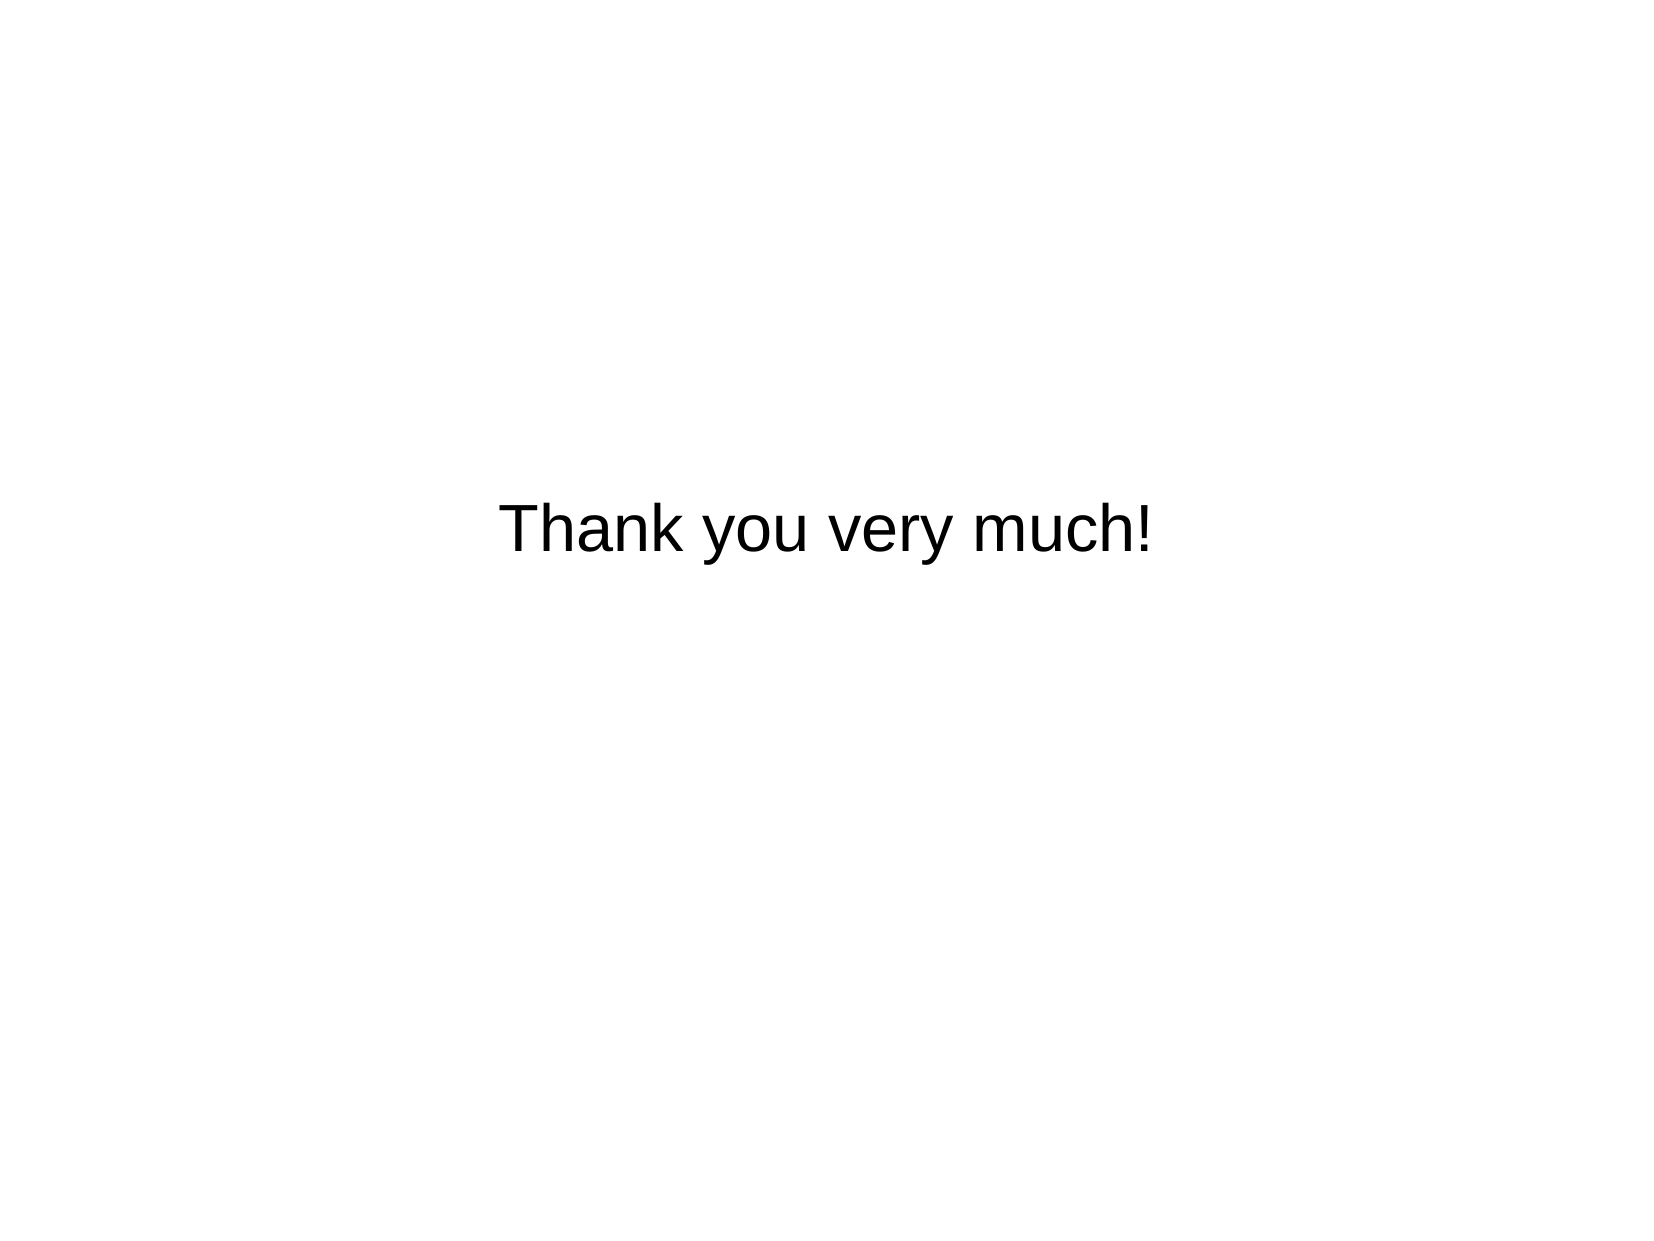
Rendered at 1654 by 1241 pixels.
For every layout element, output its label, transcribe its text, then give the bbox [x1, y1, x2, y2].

subtitle Thank you very much! [82, 49, 1571, 1008]
